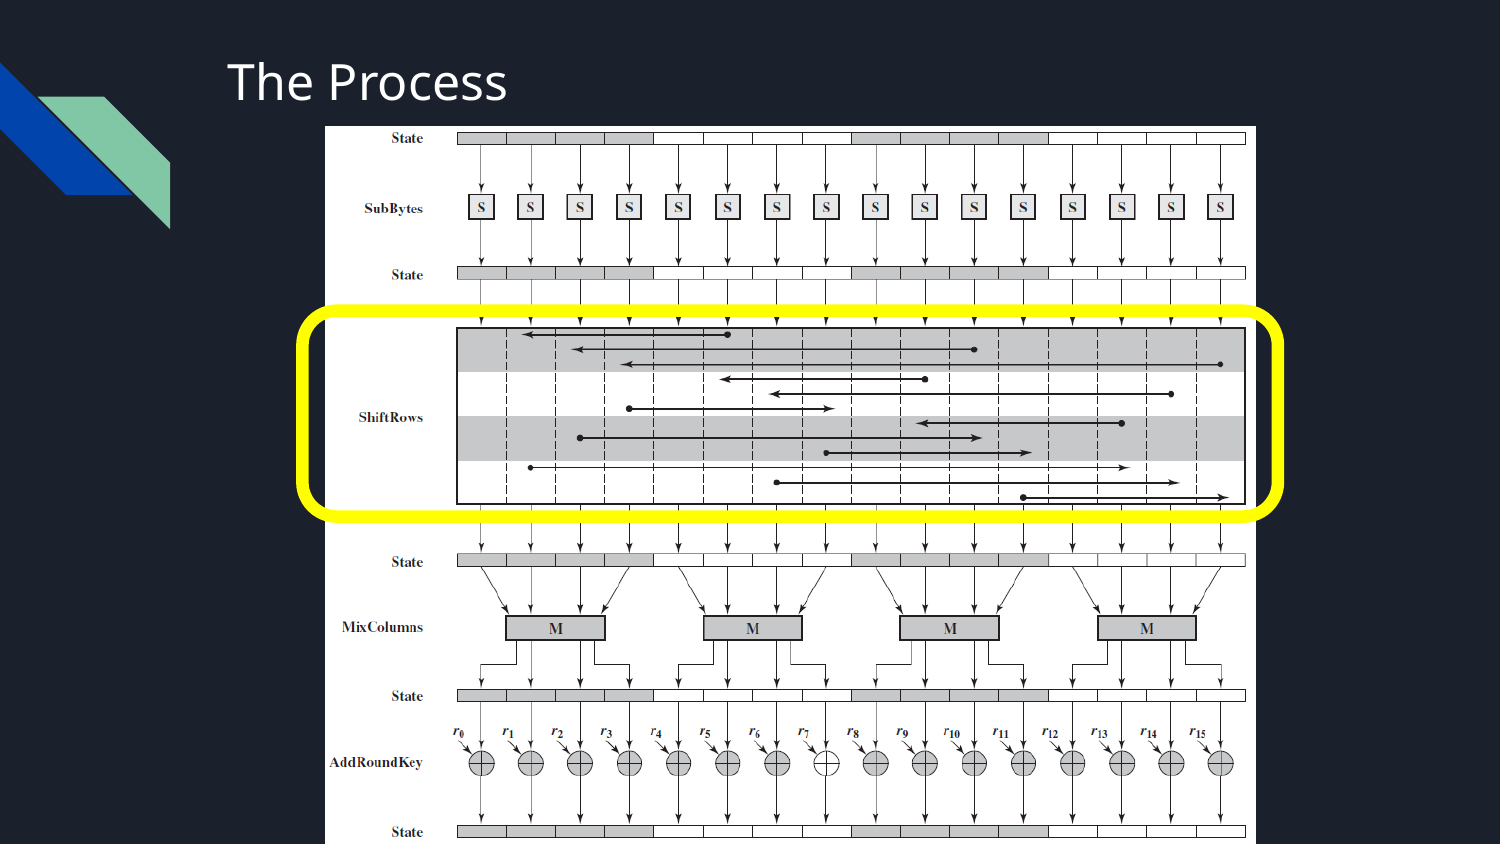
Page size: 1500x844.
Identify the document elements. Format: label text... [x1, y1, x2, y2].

picture [325, 126, 1256, 306]
picture [325, 522, 1256, 844]
title The Process [212, 35, 1368, 186]
picture [325, 317, 1256, 510]
